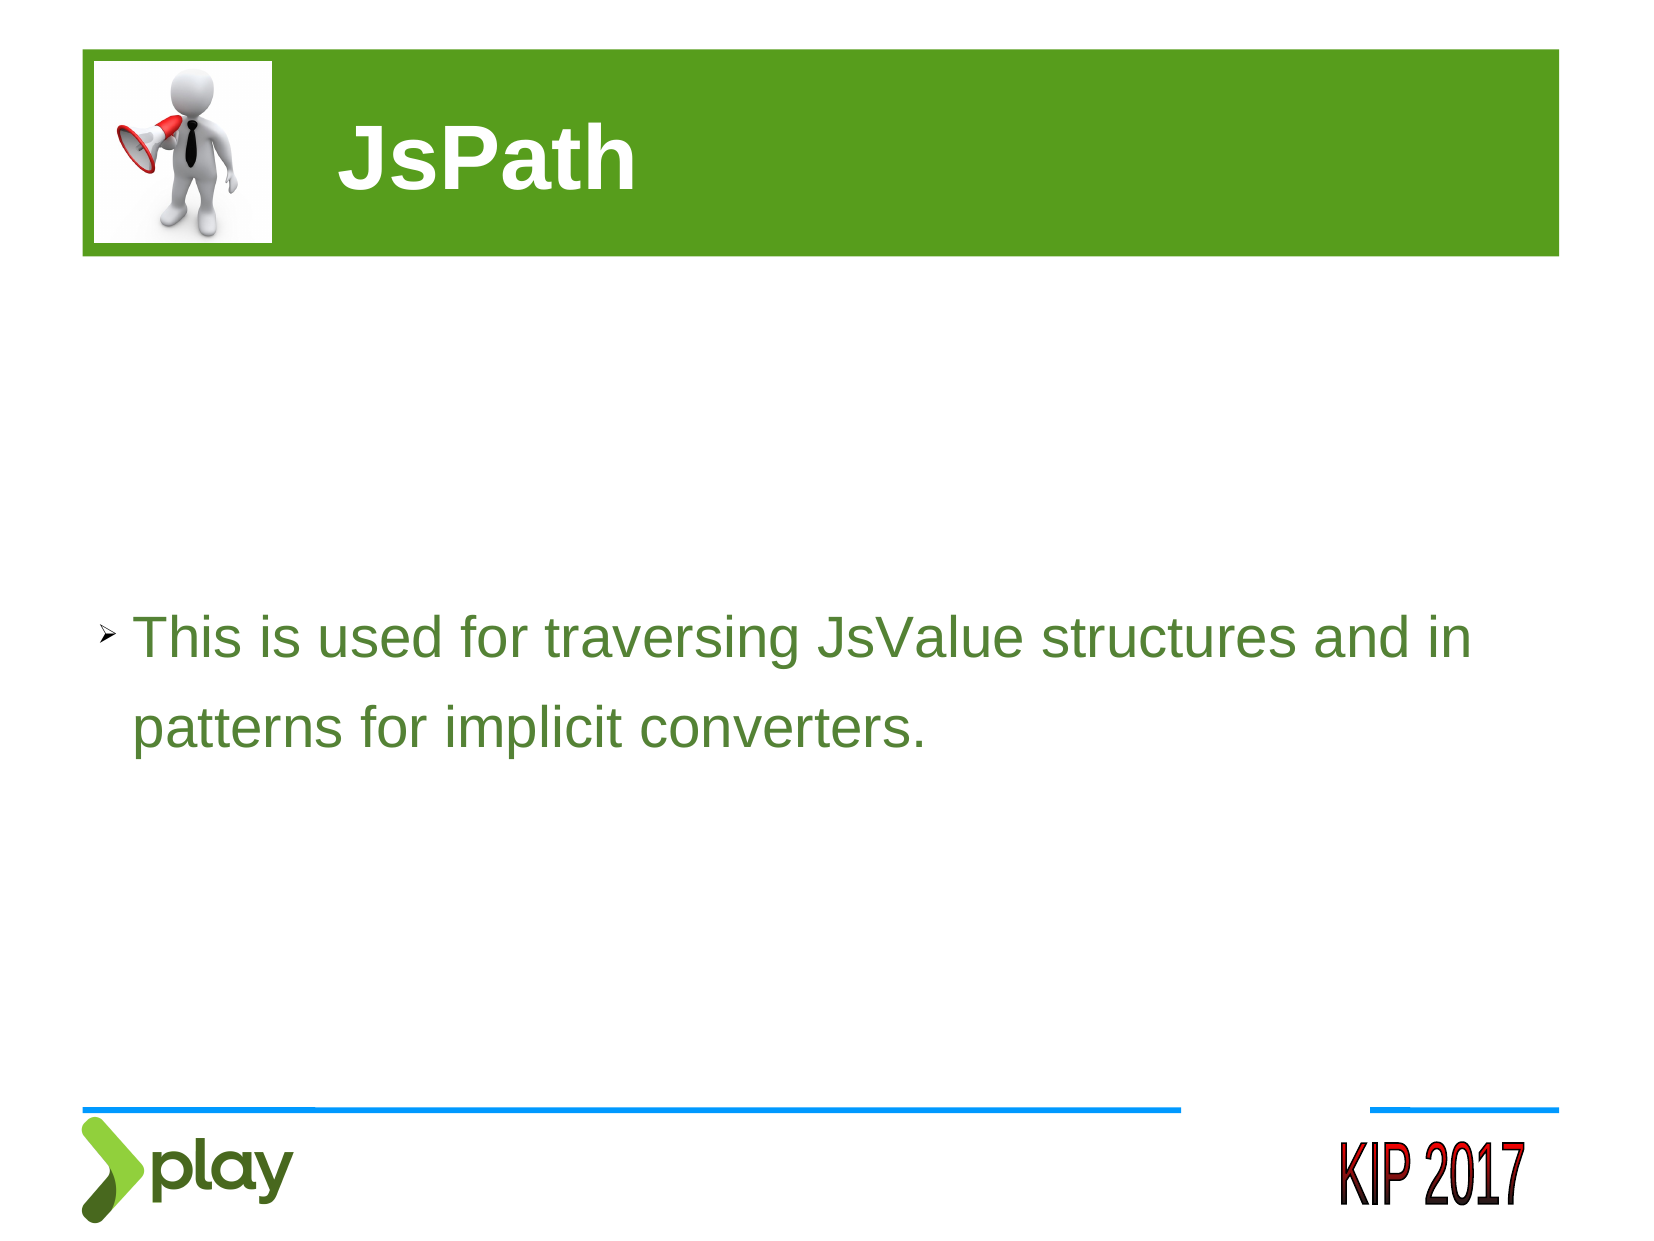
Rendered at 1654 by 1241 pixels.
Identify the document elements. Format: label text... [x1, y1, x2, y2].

picture [94, 61, 272, 243]
text_box This is used for traversing JsValue structures and in patterns for implicit converters. [82, 299, 1560, 1065]
title JsPath [82, 49, 1560, 257]
picture [68, 1111, 302, 1229]
